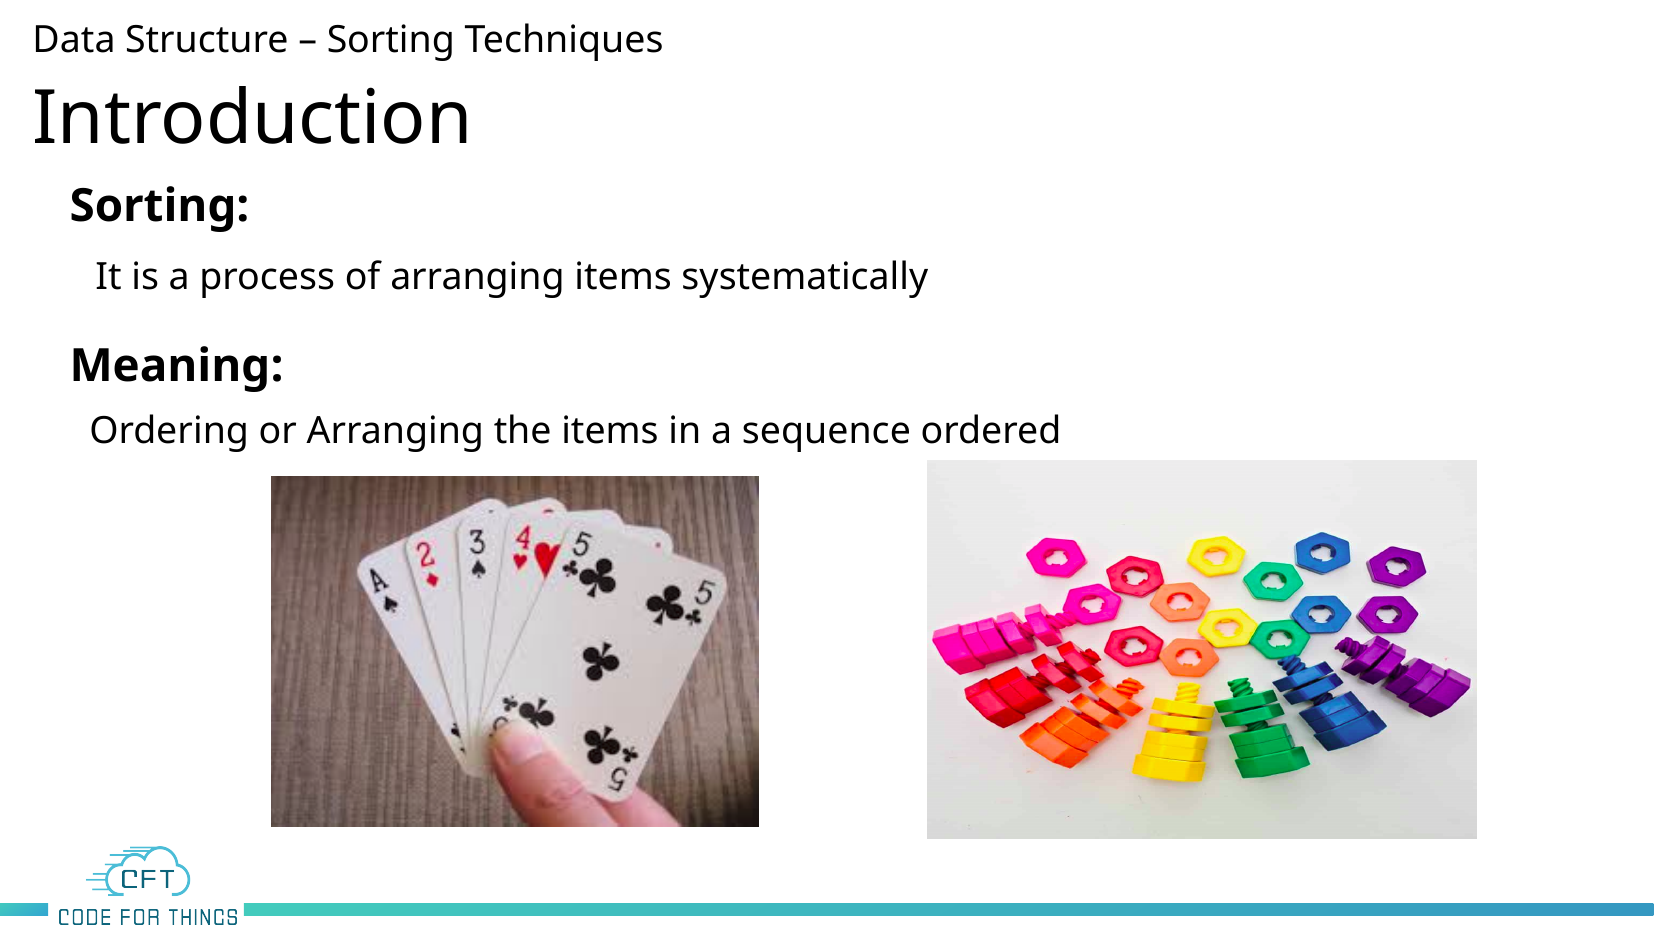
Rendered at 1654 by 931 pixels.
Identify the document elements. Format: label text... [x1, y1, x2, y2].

text_box It is a process of arranging items systematically [70, 242, 1430, 337]
text_box Ordering or Arranging the items in a sequence ordered [64, 395, 1152, 455]
picture [59, 846, 237, 925]
text_box Meaning: [35, 293, 414, 396]
picture [271, 476, 759, 827]
picture [927, 460, 1477, 839]
text_box Sorting: [35, 134, 414, 237]
title Data Structure – Sorting Techniques Introduction [32, 12, 1184, 166]
